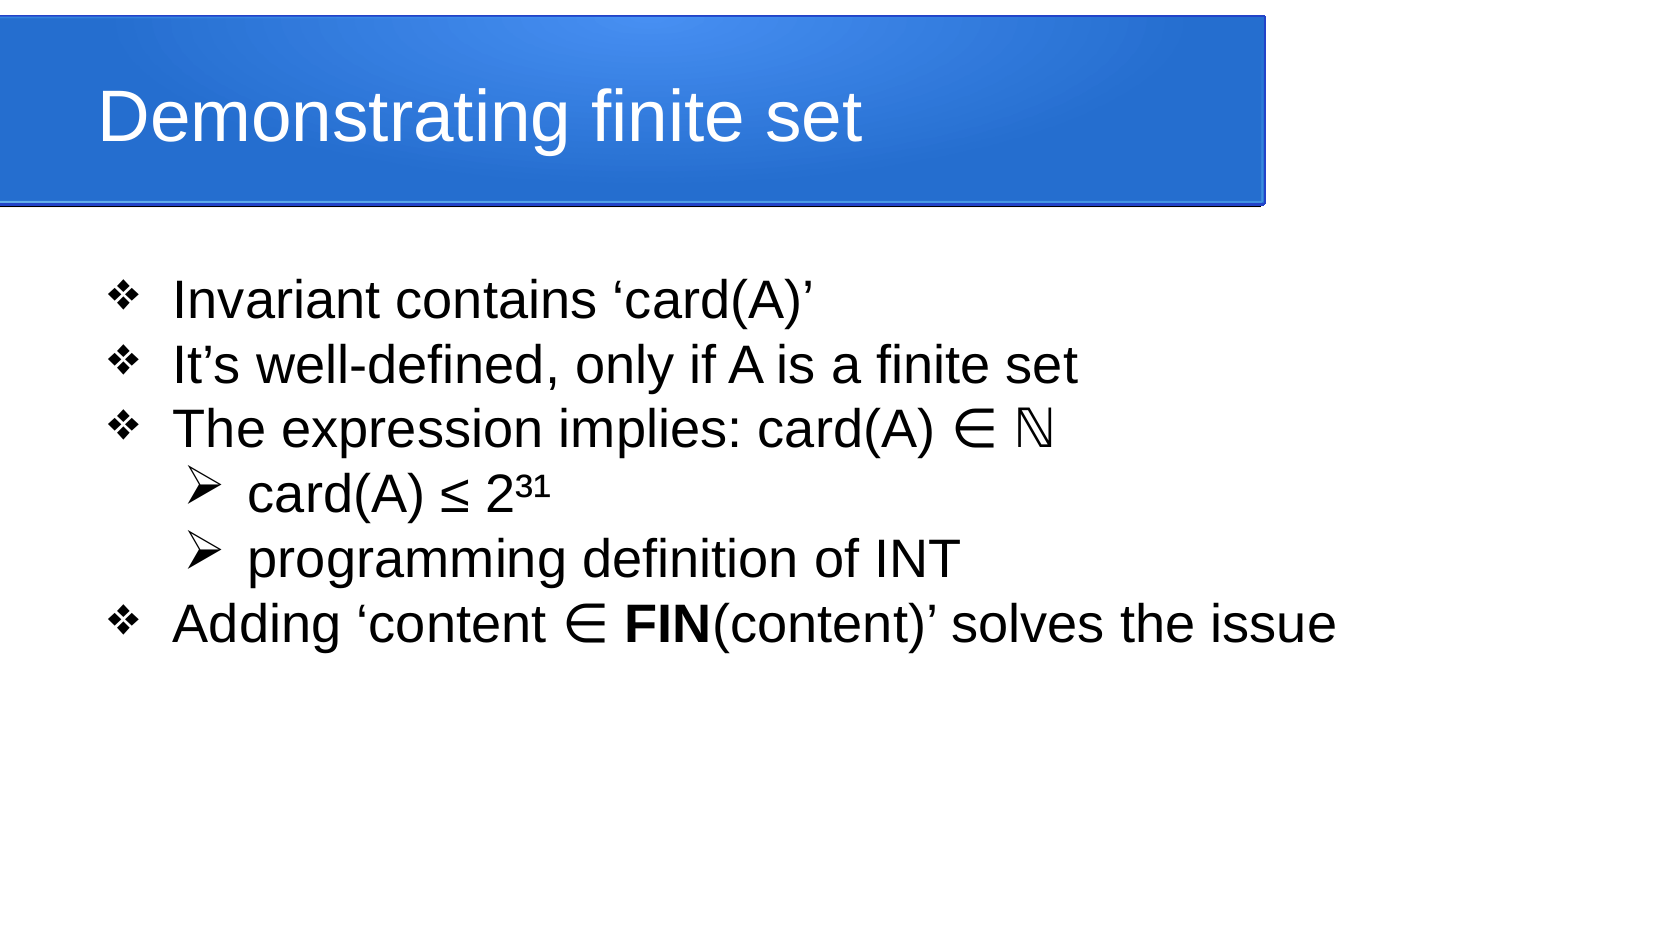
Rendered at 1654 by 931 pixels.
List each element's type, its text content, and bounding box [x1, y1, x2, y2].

title Demonstrating finite set [82, 35, 1235, 189]
list Invariant contains ‘card(A)’ It’s well-defined, only if A is a finite set The expression implies: card(A) ∈ ℕ card(A) ≤ 2³¹ programming definition of INT Adding ‘content ∈ FIN(content)’ solves the issue [82, 248, 1571, 789]
picture [0, 13, 1269, 211]
